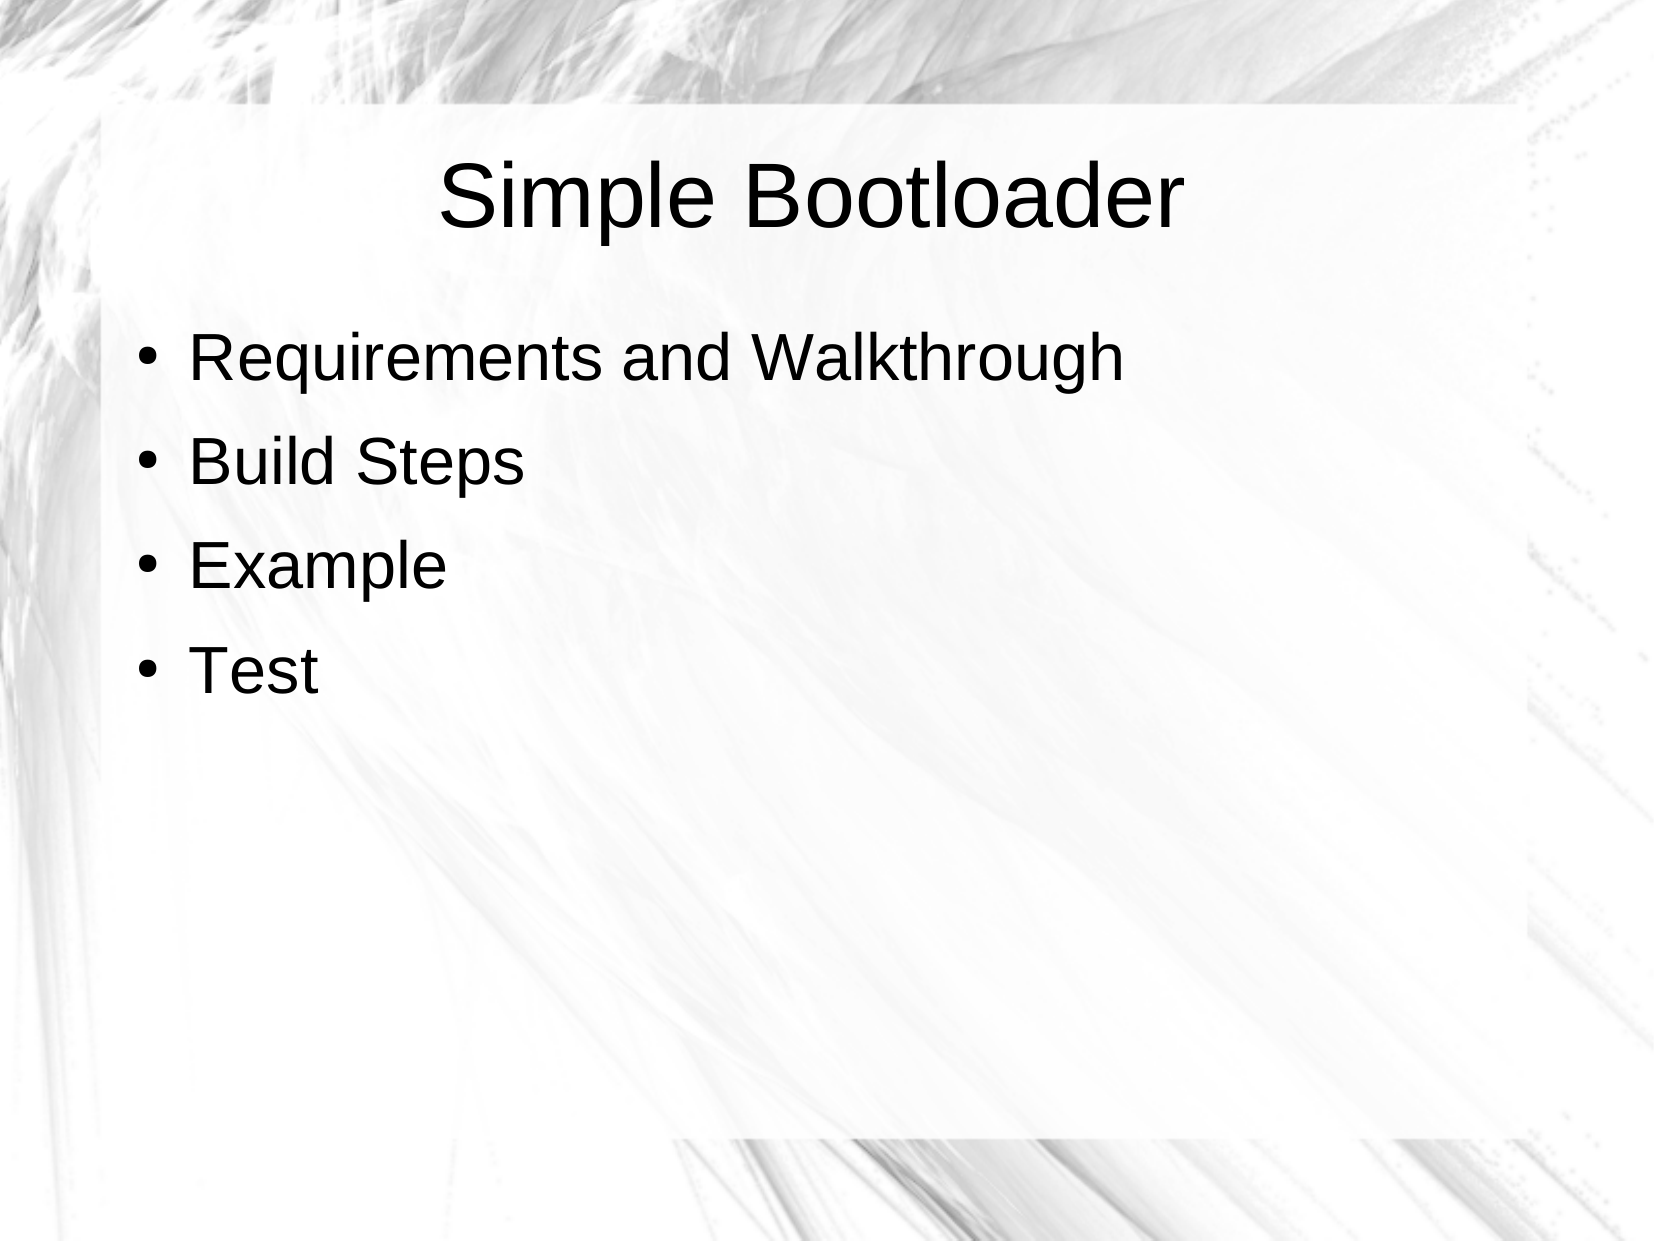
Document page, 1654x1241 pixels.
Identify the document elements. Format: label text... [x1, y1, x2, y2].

title Simple Bootloader [118, 112, 1506, 281]
list Requirements and Walkthrough Build Steps Example Test [118, 319, 1571, 931]
picture [0, 0, 1654, 1241]
